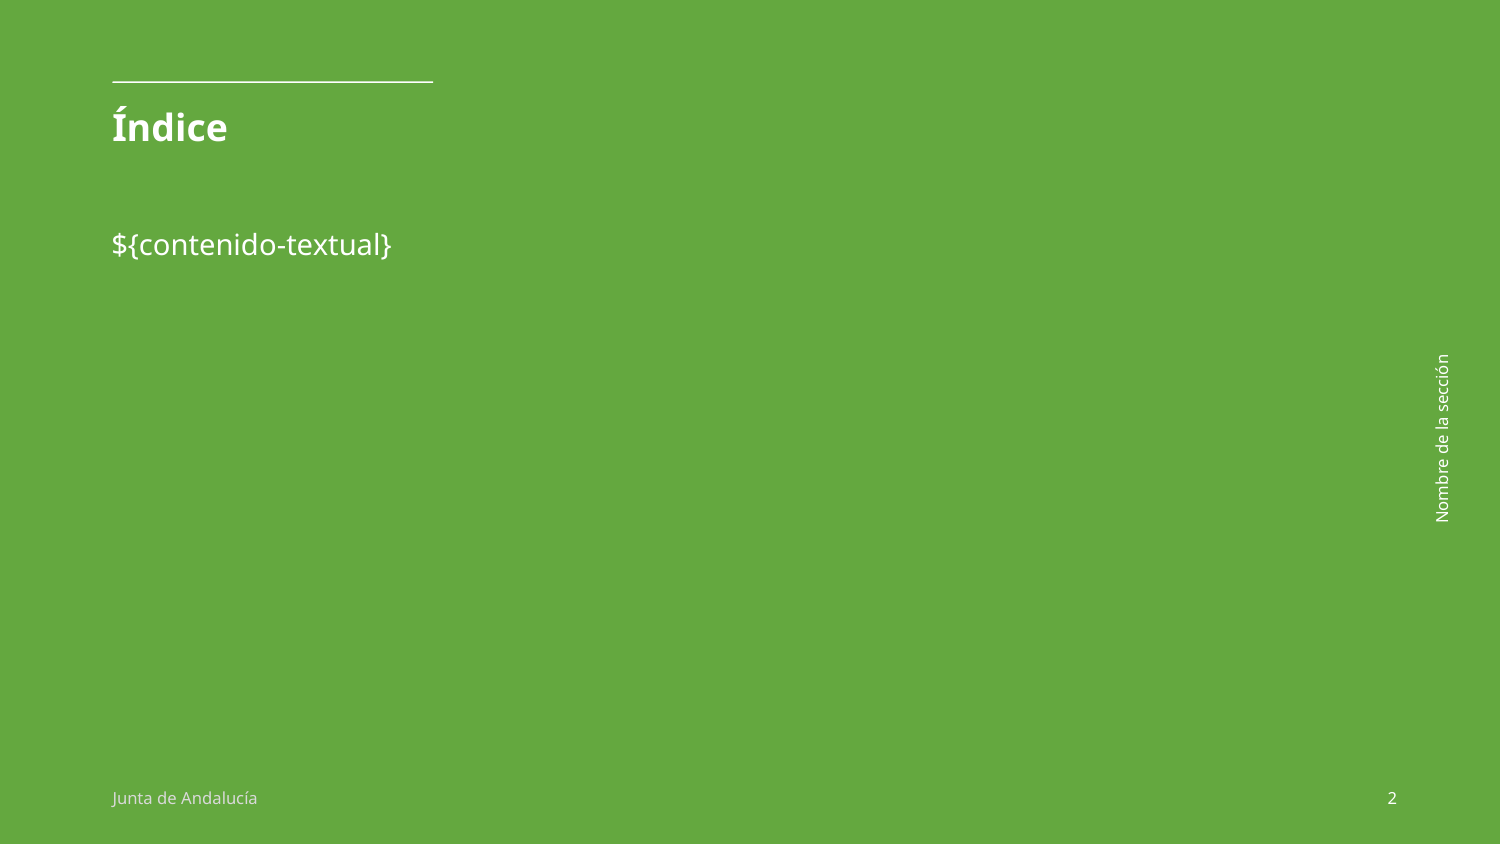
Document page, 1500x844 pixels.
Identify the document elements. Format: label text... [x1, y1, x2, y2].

slide_number <número> [1387, 787, 1478, 844]
text_box ${contenido-textual} [111, 225, 1358, 709]
text_box Nombre de la sección [1425, 246, 1458, 633]
text_box Índice [112, 104, 597, 225]
